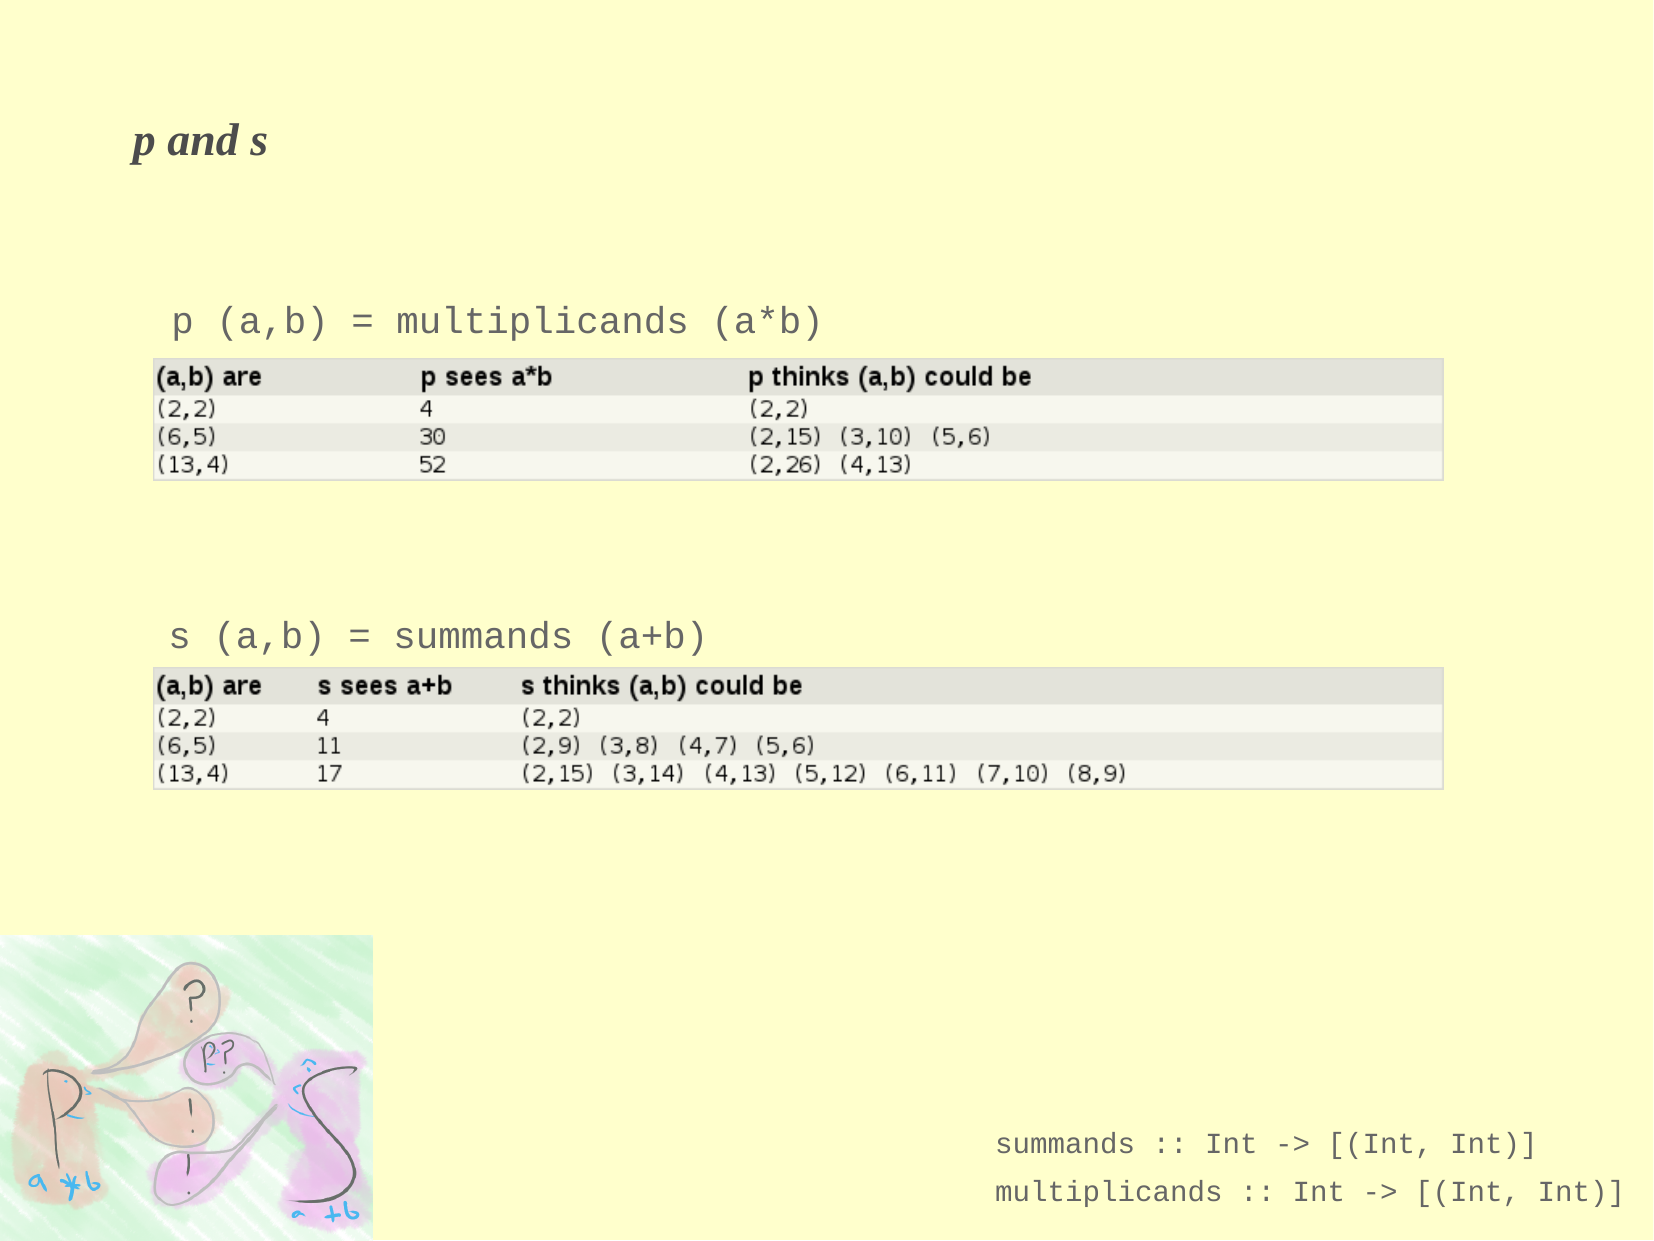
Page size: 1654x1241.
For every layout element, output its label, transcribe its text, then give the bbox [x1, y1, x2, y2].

text_box summands :: Int -> [(Int, Int)] [980, 1122, 1553, 1169]
text_box p (a,b) = multiplicands (a*b) [156, 295, 839, 353]
text_box multiplicands :: Int -> [(Int, Int)] [980, 1169, 1640, 1218]
text_box p and s [118, 107, 283, 173]
picture [153, 667, 1444, 790]
picture [153, 358, 1444, 481]
text_box s (a,b) = summands (a+b) [153, 609, 724, 668]
picture [0, 935, 373, 1241]
